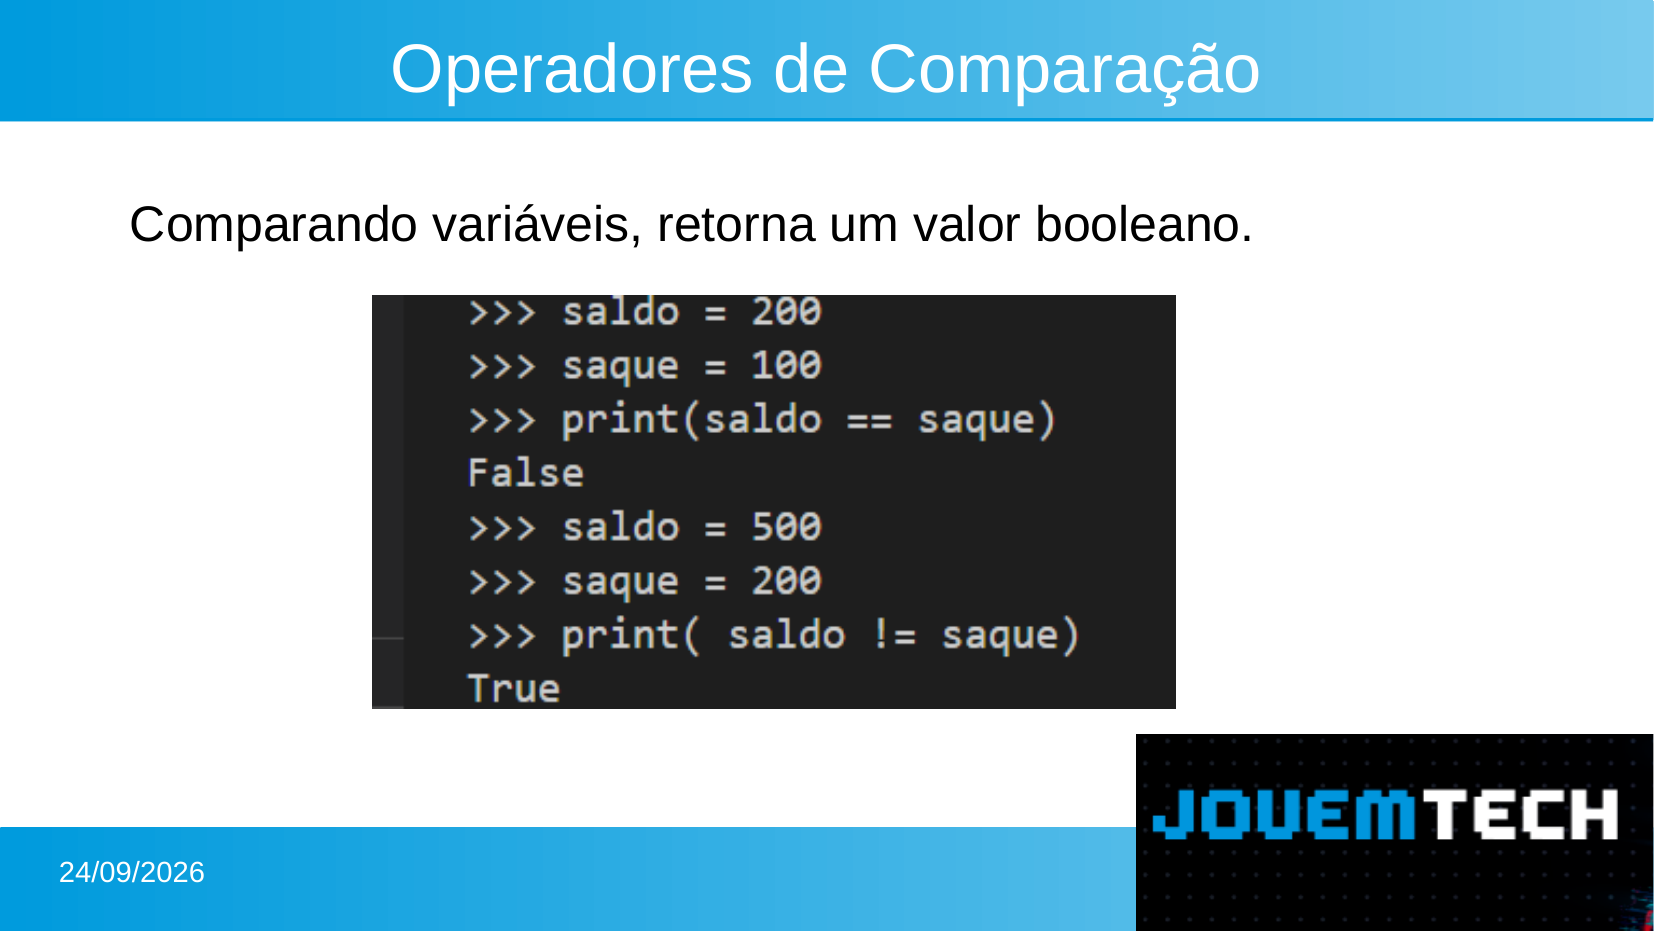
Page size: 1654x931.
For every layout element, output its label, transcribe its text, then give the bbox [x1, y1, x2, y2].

title Operadores de Comparação [59, 29, 1595, 108]
list Comparando variáveis, retorna um valor booleano. [59, 118, 1595, 709]
picture [372, 295, 1176, 709]
picture [1136, 734, 1654, 931]
